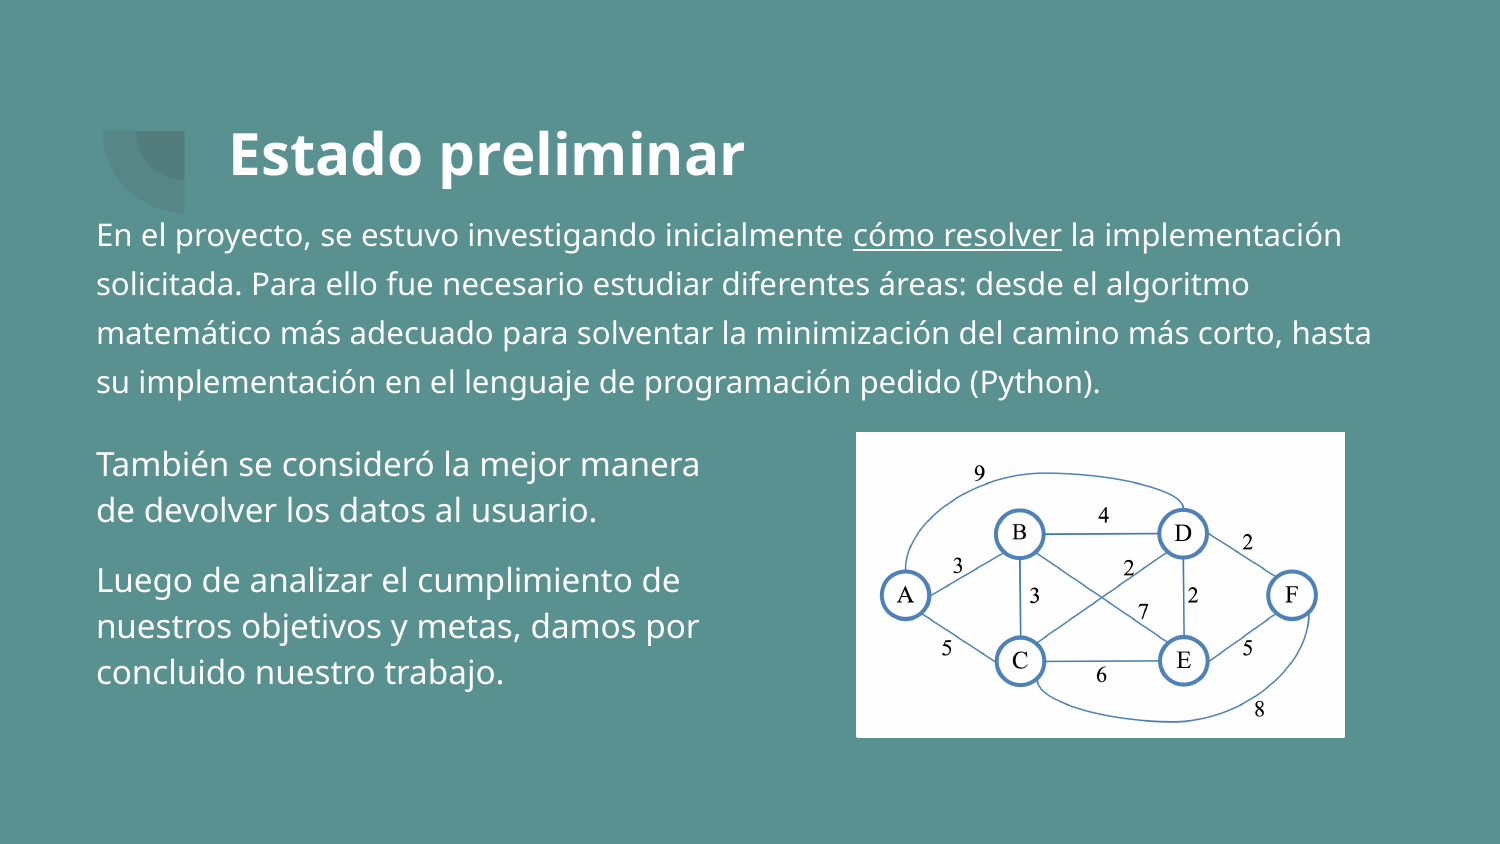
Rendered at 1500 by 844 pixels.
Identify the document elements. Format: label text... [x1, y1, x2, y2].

title Estado preliminar [213, 98, 1368, 191]
picture [856, 432, 1345, 738]
list En el proyecto, se estuvo investigando inicialmente cómo resolver la implementación solicitada. Para ello fue necesario estudiar diferentes áreas: desde el algoritmo matemático más adecuado para solventar la minimización del camino más corto, hasta su implementación en el lenguaje de programación pedido (Python). [81, 191, 1419, 422]
text_box También se consideró la mejor manera de devolver los datos al usuario. Luego de analizar el cumplimiento de nuestros objetivos y metas, damos por concluido nuestro trabajo. [81, 421, 753, 707]
